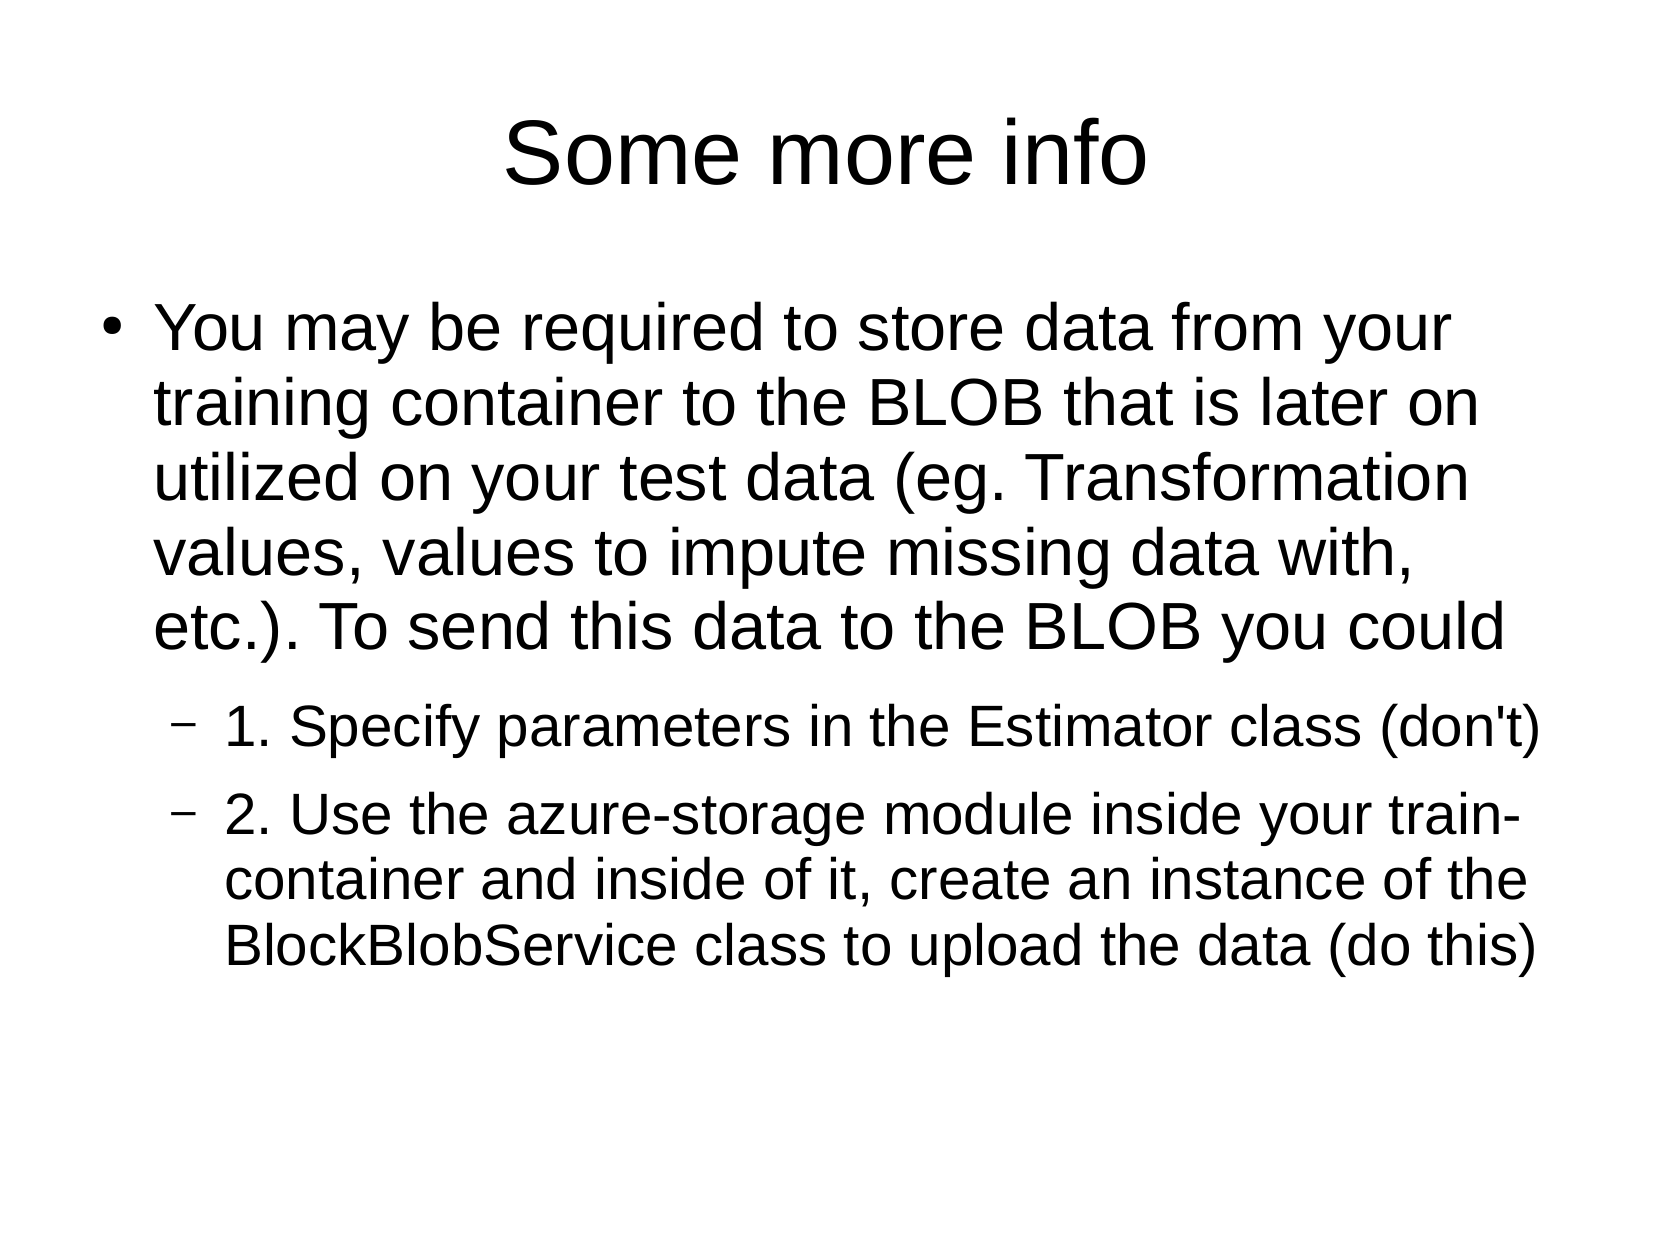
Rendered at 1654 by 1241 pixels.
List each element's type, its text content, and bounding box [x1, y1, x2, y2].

title Some more info [82, 49, 1571, 257]
list You may be required to store data from your training container to the BLOB that is later on utilized on your test data (eg. Transformation values, values to impute missing data with, etc.). To send this data to the BLOB you could 1. Specify parameters in the Estimator class (don't) 2. Use the azure-storage module inside your train-container and inside of it, create an instance of the BlockBlobService class to upload the data (do this) [82, 290, 1571, 1109]
